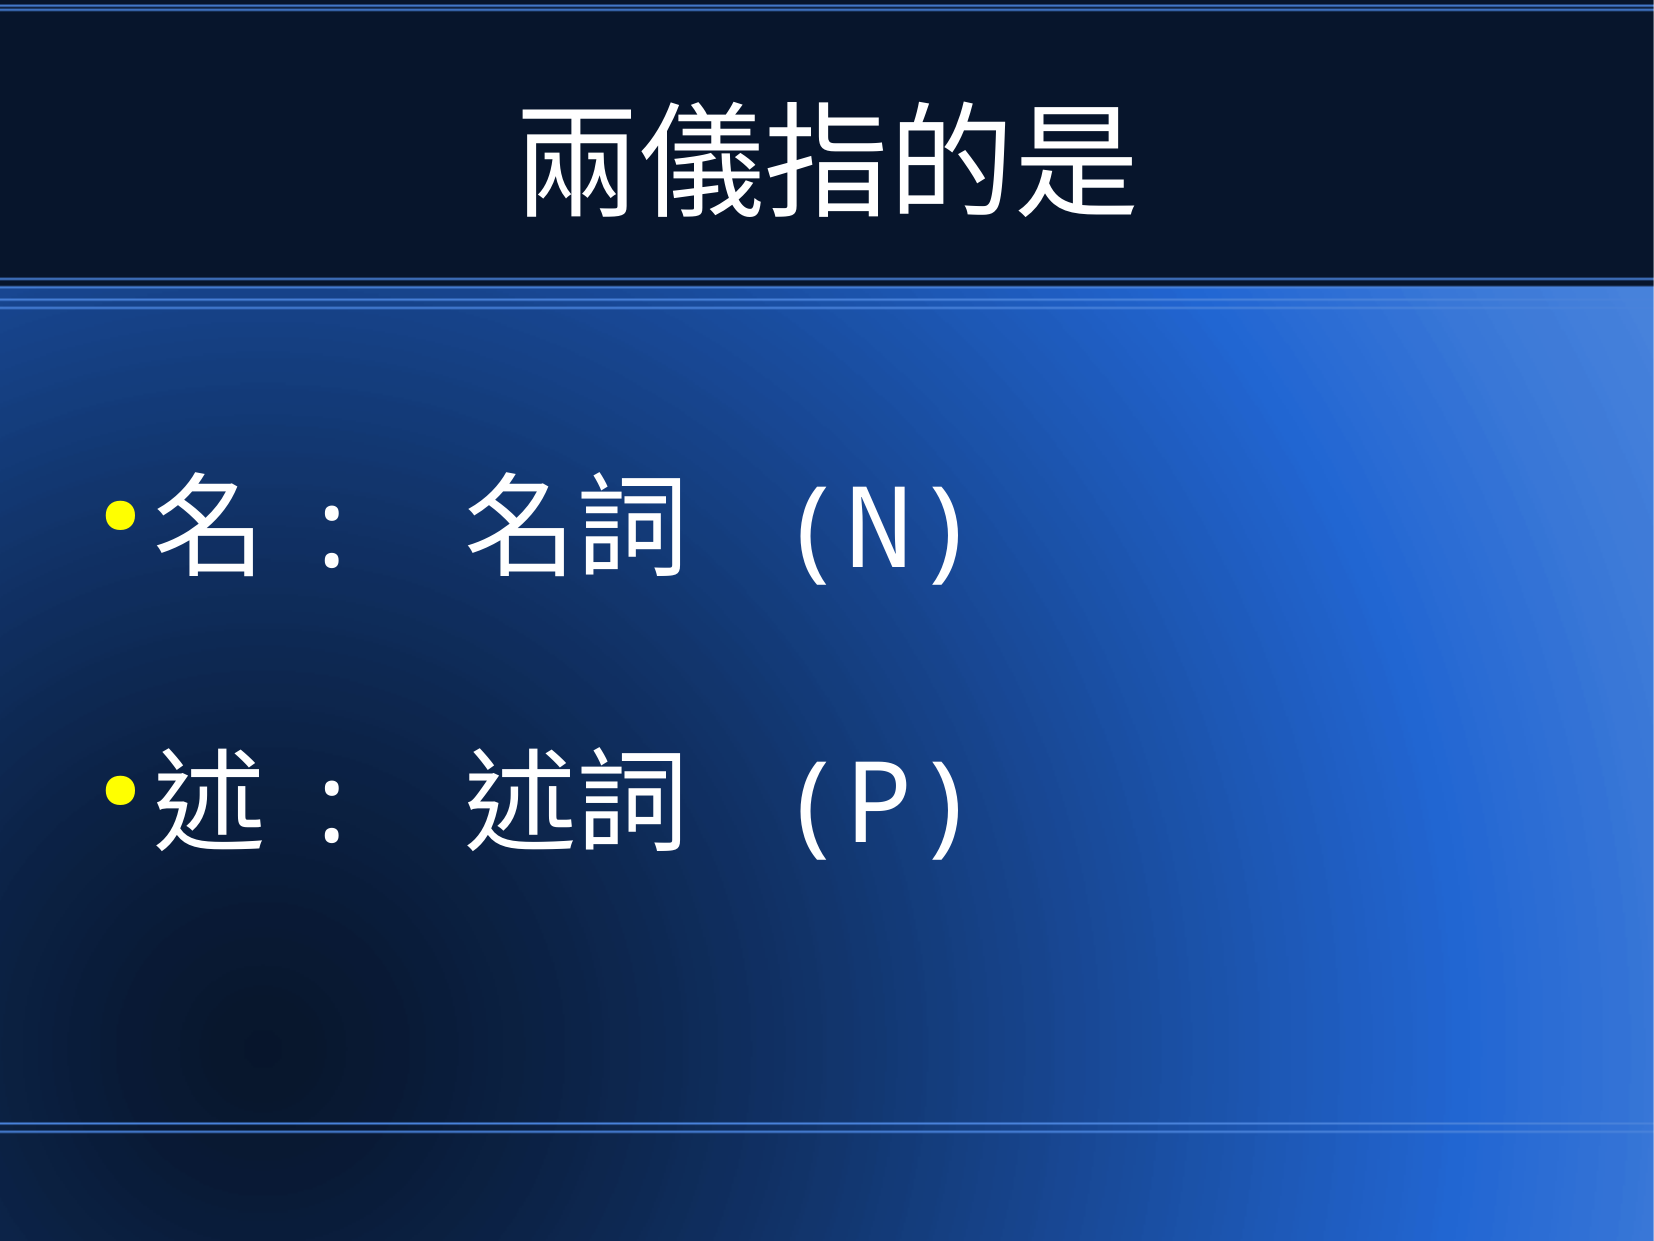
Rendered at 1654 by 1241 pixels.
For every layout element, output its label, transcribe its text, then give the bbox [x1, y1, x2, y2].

title 兩儀指的是 [82, 49, 1571, 257]
list 名: 名詞 (N) 述: 述詞 (P) [82, 355, 1571, 1241]
picture [0, 0, 1654, 1241]
